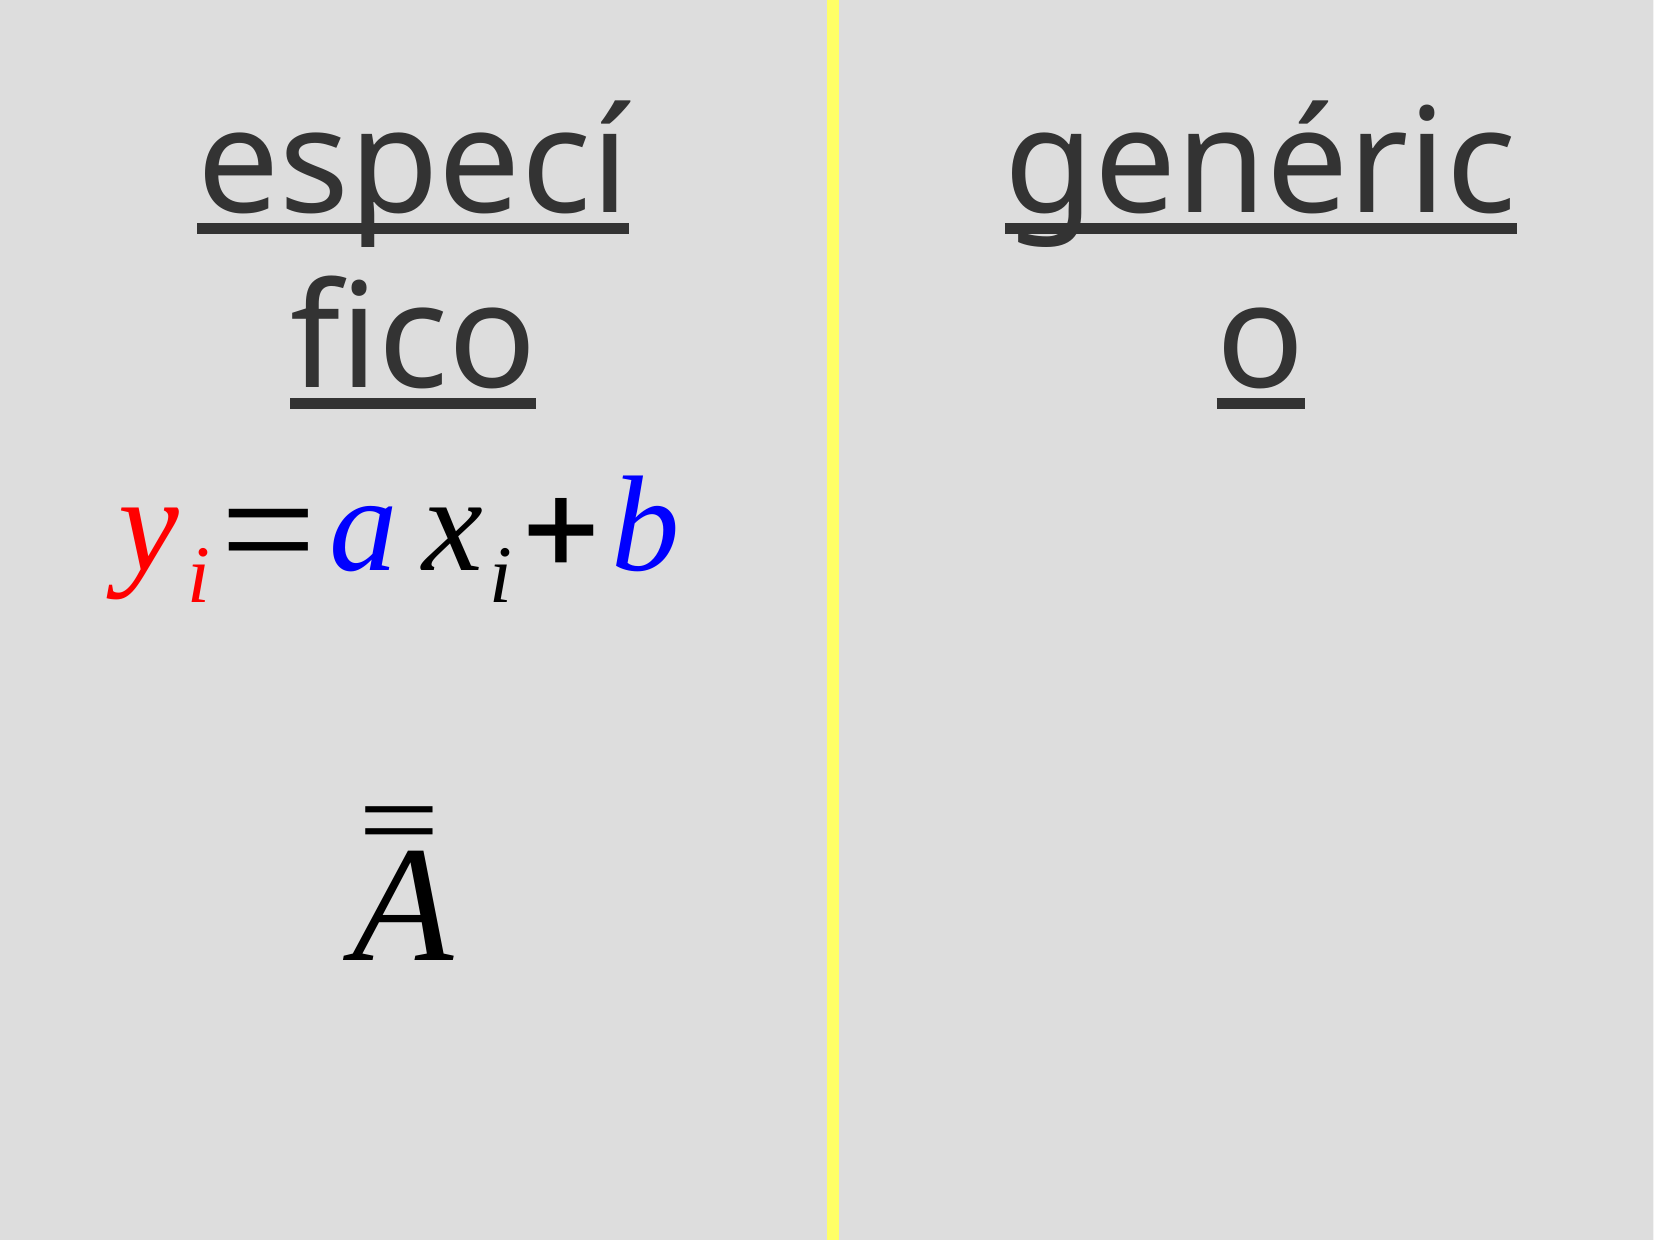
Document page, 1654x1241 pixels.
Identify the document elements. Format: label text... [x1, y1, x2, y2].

chart [329, 797, 470, 997]
chart [94, 448, 690, 621]
title genérico [956, 53, 1565, 349]
title específico [141, 53, 686, 349]
